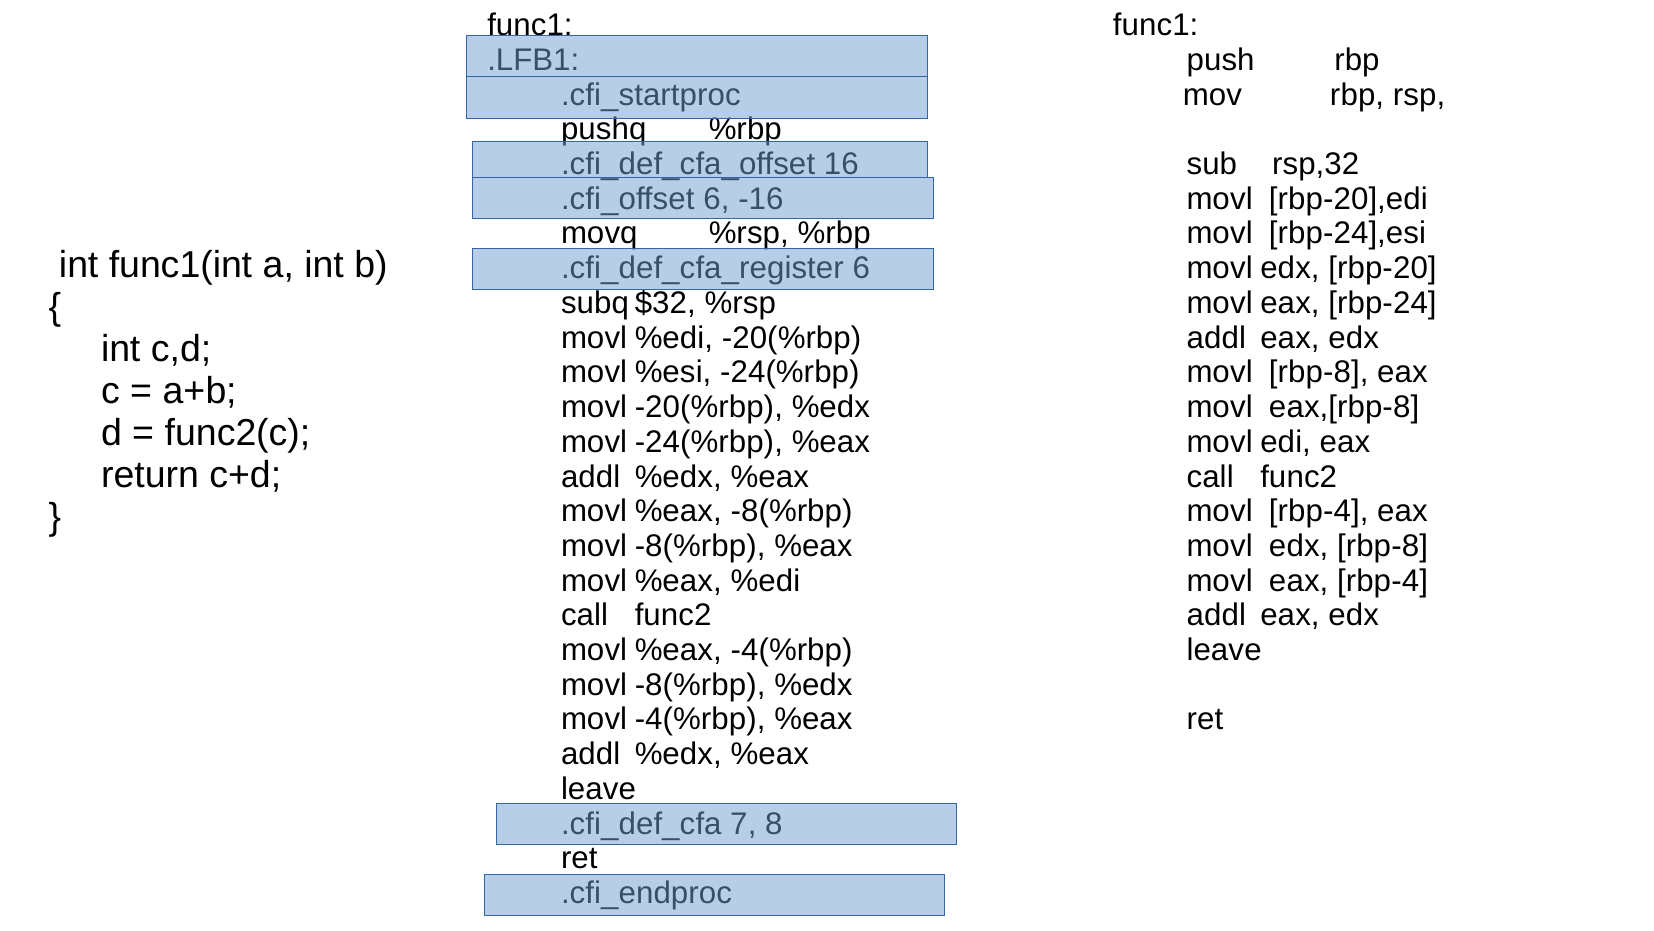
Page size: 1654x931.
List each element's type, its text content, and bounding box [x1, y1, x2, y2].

text_box int func1(int a, int b) { int c,d; c = a+b; d = func2(c); return c+d; } [33, 236, 414, 546]
text_box func1: push rbp mov rbp, rsp, sub rsp,32 movl [rbp-20],edi movl [rbp-24],esi movl edx, [rbp-20] movl eax, [rbp-24] addl eax, edx movl [rbp-8], eax movl eax,[rbp-8] movl edi, eax call func2 movl [rbp-4], eax movl edx, [rbp-8] movl eax, [rbp-4] addl eax, edx leave ret [1098, 0, 1607, 925]
text_box [466, 35, 928, 119]
text_box [472, 248, 934, 290]
text_box [484, 874, 945, 916]
text_box [472, 141, 934, 219]
text_box [496, 803, 957, 845]
text_box func1: .LFB1: .cfi_startproc pushq %rbp .cfi_def_cfa_offset 16 .cfi_offset 6, -16 movq %rsp, %rbp .cfi_def_cfa_register 6 subq $32, %rsp movl %edi, -20(%rbp) movl %esi, -24(%rbp) movl -20(%rbp), %edx movl -24(%rbp), %eax addl %edx, %eax movl %eax, -8(%rbp) movl -8(%rbp), %eax movl %eax, %edi call func2 movl %eax, -4(%rbp) movl -8(%rbp), %edx movl -4(%rbp), %eax addl %edx, %eax leave .cfi_def_cfa 7, 8 ret .cfi_endproc [472, 0, 981, 925]
